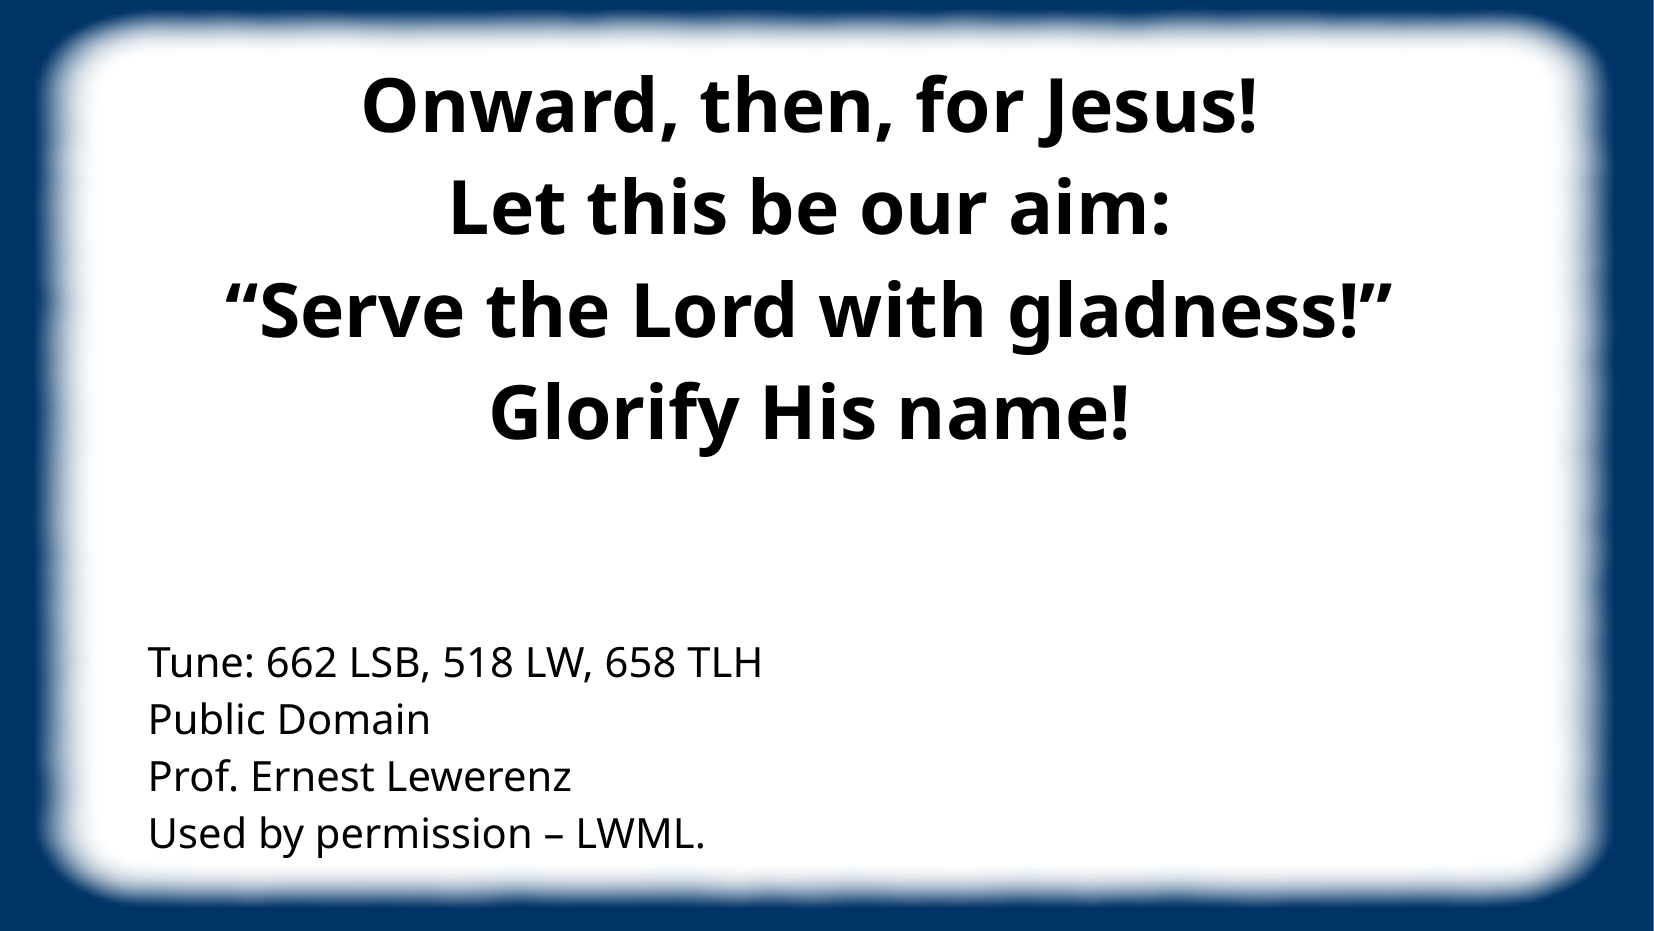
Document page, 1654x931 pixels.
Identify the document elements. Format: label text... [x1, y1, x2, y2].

text_box Onward, then, for Jesus! Let this be our aim: “Serve the Lord with gladness!” Glorify His name! Tune: 662 LSB, 518 LW, 658 TLH Public Domain Prof. Ernest Lewerenz Used by permission – LWML. [90, 45, 1531, 848]
picture [0, 0, 1654, 931]
